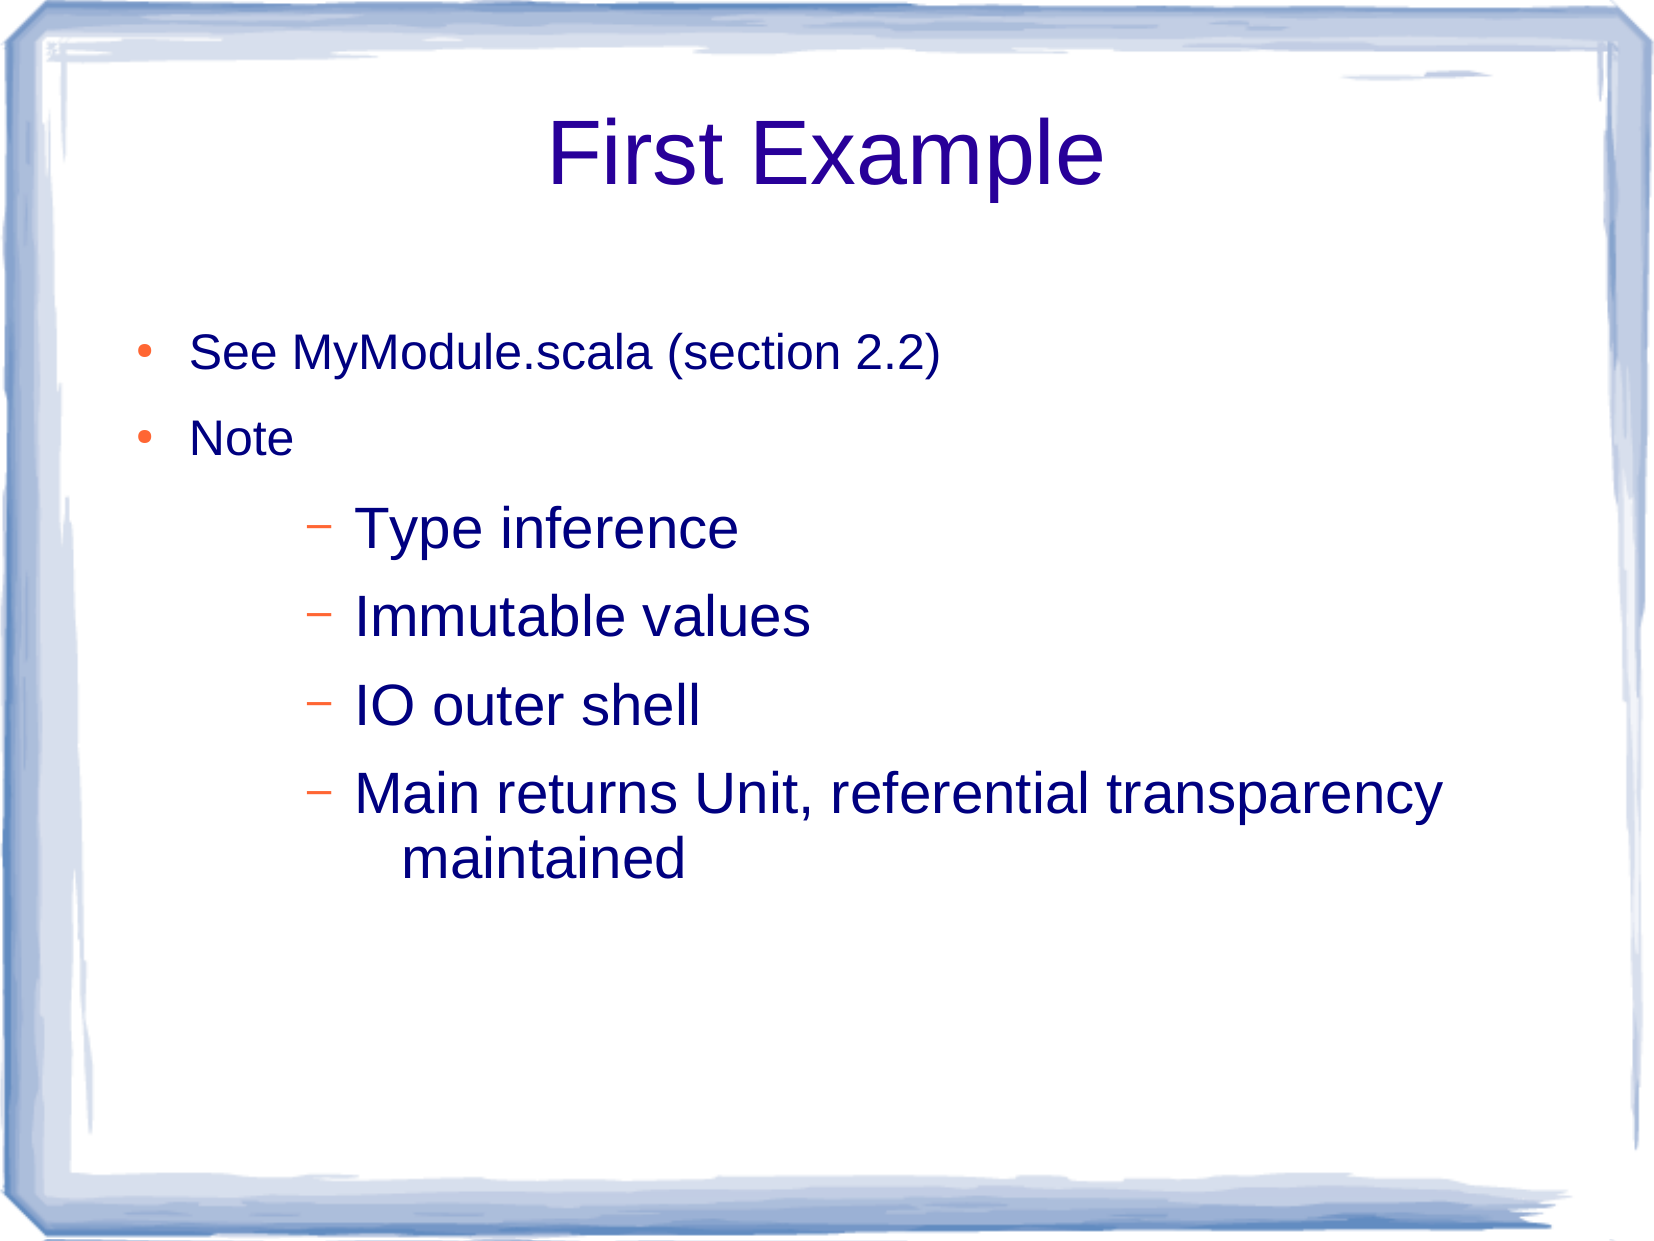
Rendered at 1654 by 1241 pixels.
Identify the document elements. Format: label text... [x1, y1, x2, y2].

list See MyModule.scala (section 2.2) Note Type inference Immutable values IO outer shell Main returns Unit, referential transparency maintained [118, 324, 1571, 1030]
title First Example [82, 49, 1571, 257]
picture [0, 0, 1654, 1241]
